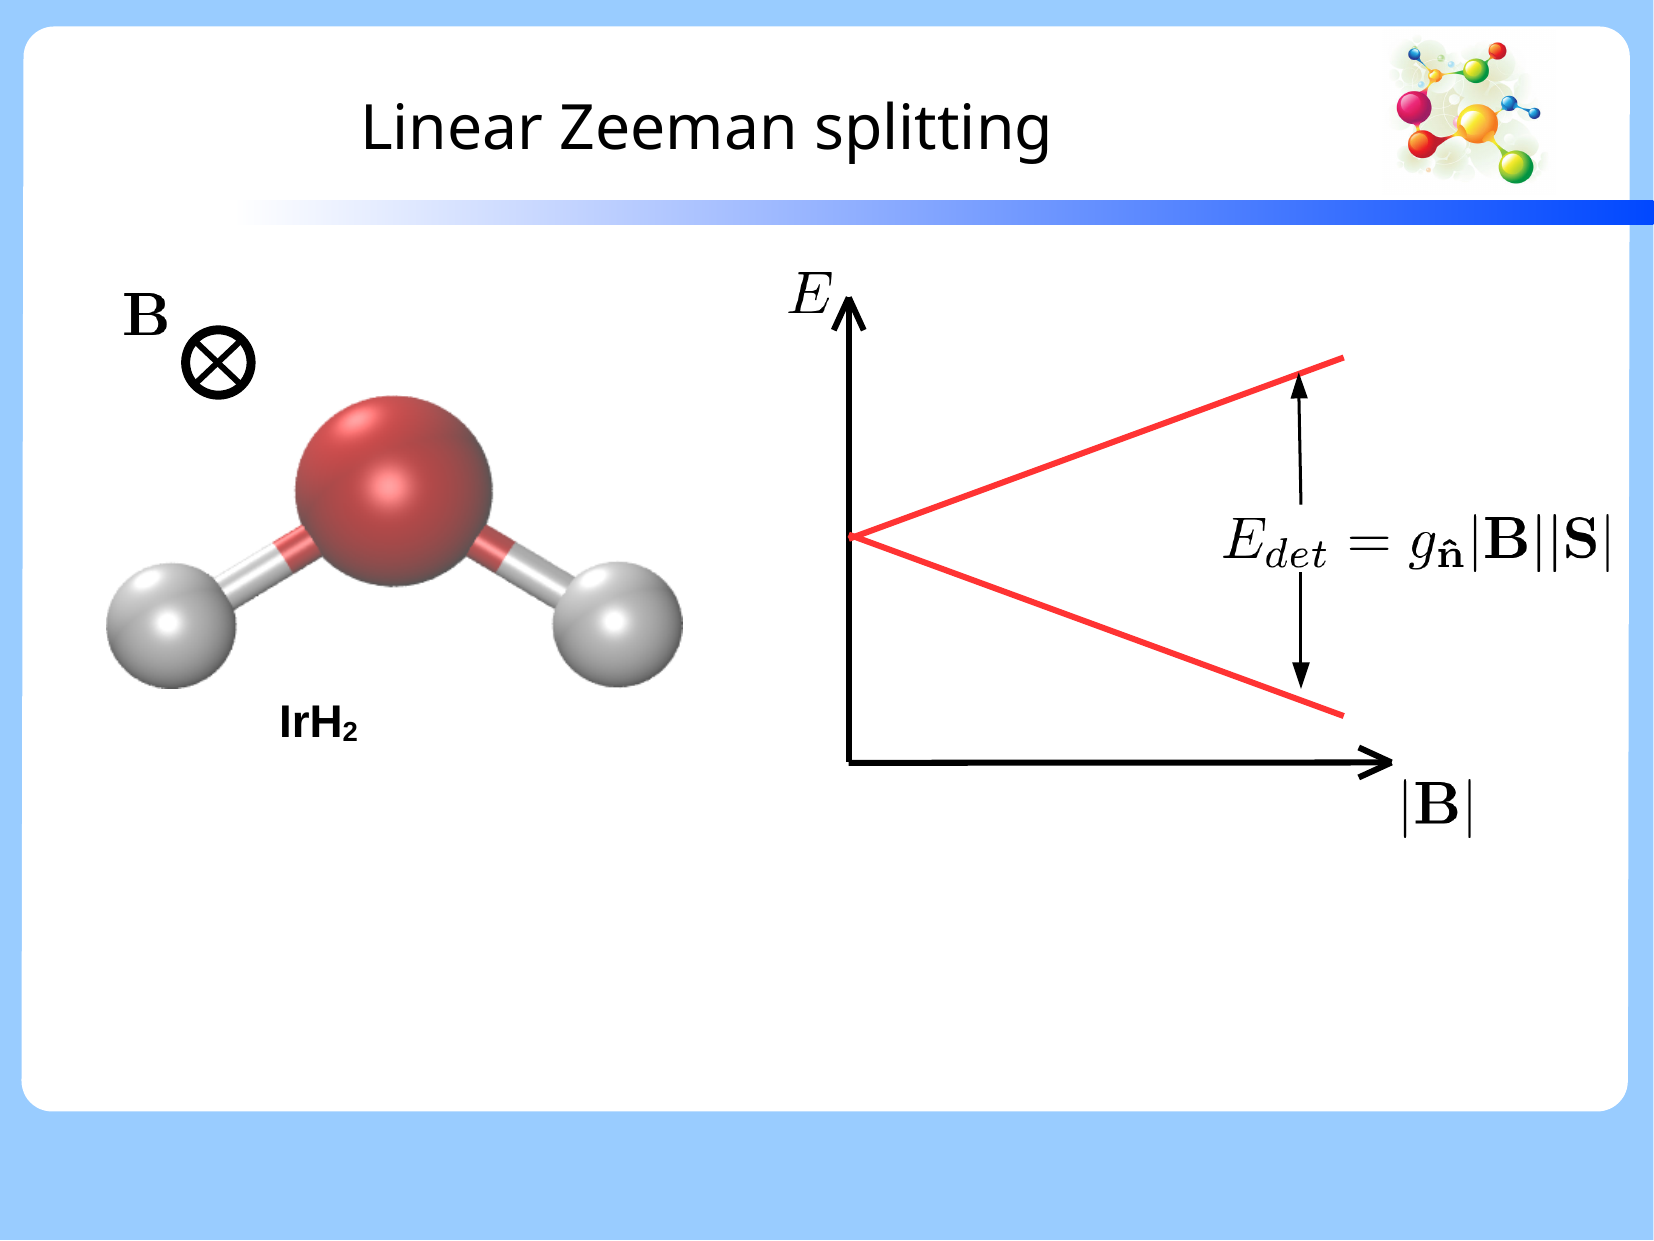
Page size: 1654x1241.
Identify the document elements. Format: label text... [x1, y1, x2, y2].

picture [788, 272, 832, 313]
title Linear Zeeman splitting [82, 49, 1332, 201]
picture [1403, 779, 1471, 838]
picture [106, 395, 683, 689]
picture [1382, 29, 1556, 195]
picture [124, 293, 167, 335]
text_box IrH2 [264, 688, 477, 770]
picture [1223, 514, 1609, 573]
